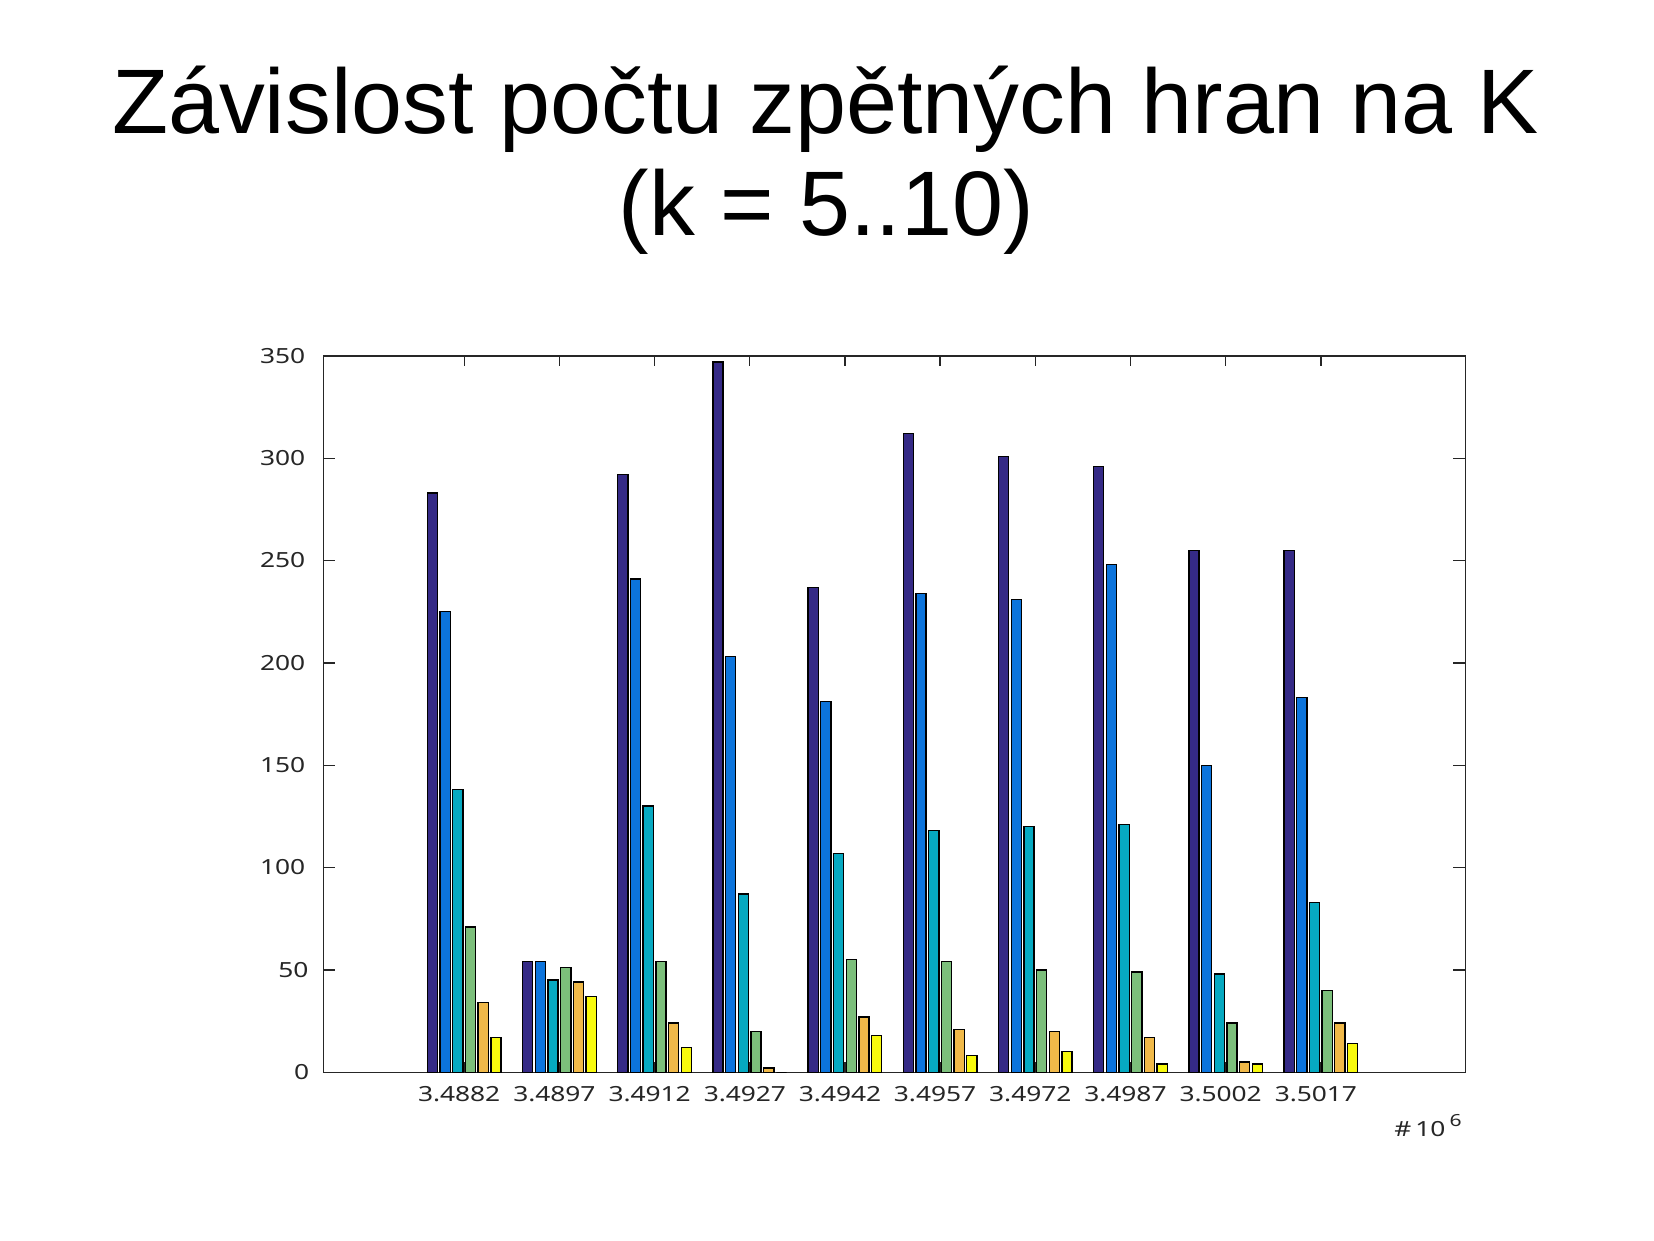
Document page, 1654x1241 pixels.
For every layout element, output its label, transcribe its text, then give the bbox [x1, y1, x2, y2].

picture [129, 290, 1607, 1170]
title Závislost počtu zpětných hran na K (k = 5..10) [82, 49, 1571, 257]
